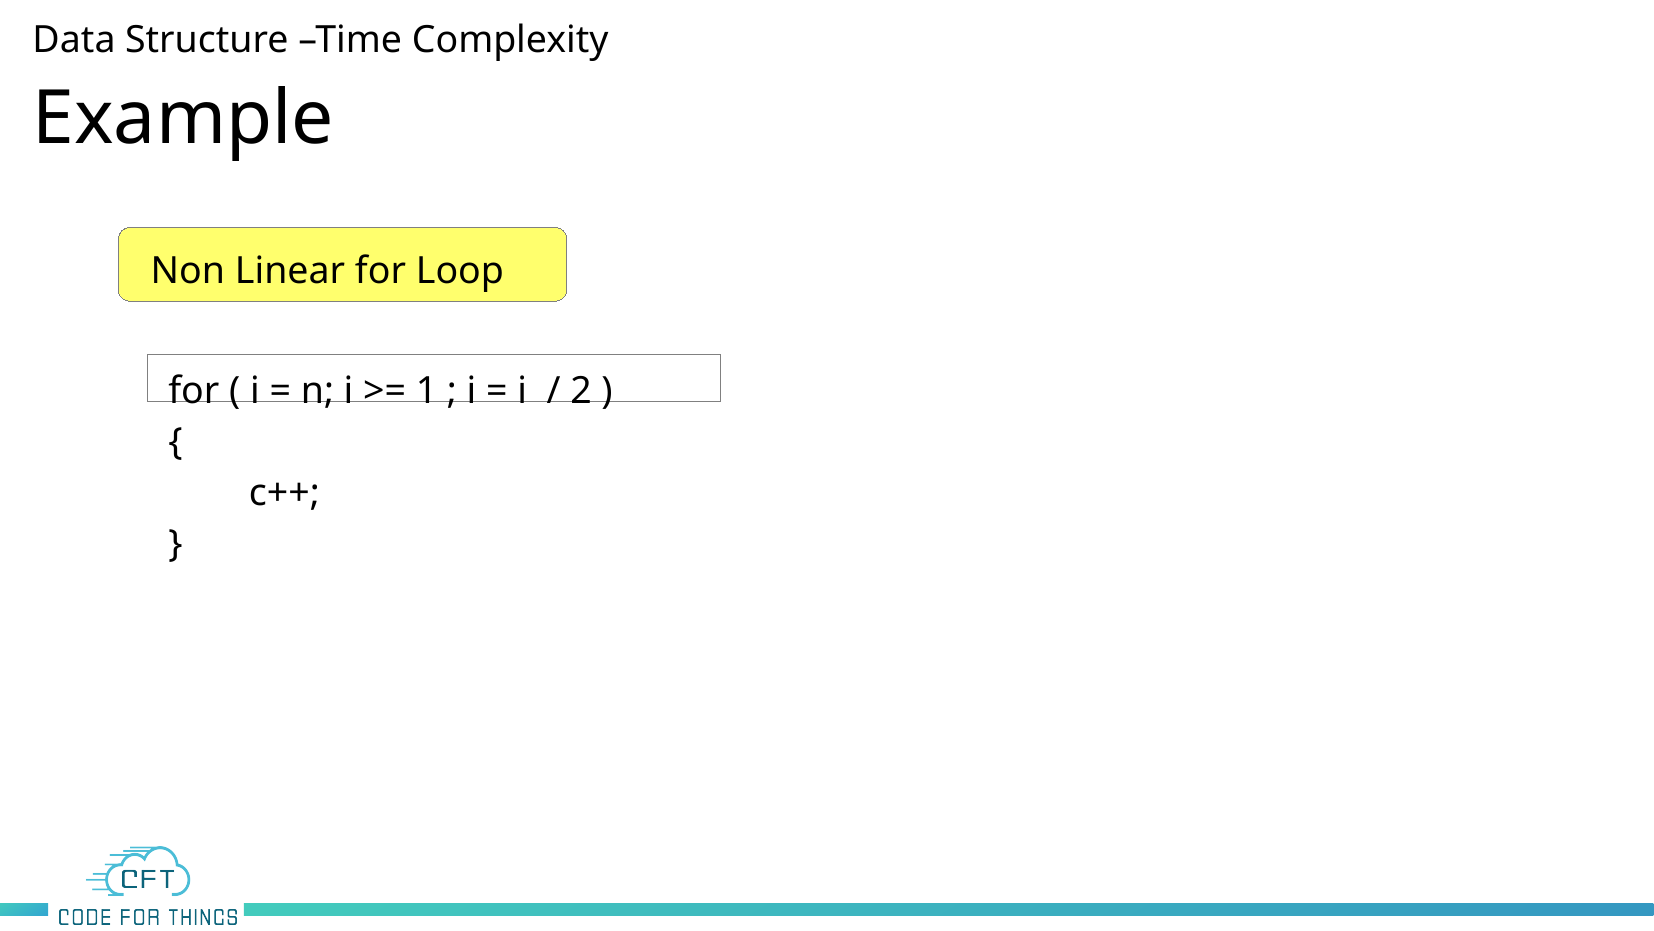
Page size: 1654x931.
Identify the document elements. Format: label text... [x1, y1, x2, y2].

picture [59, 846, 237, 925]
text_box for ( i = n; i >= 1 ; i = i / 2 ) { c++; } [118, 355, 768, 556]
text_box Non Linear for Loop [135, 236, 538, 298]
title Data Structure –Time Complexity Example [32, 12, 1184, 166]
text_box [118, 227, 567, 302]
